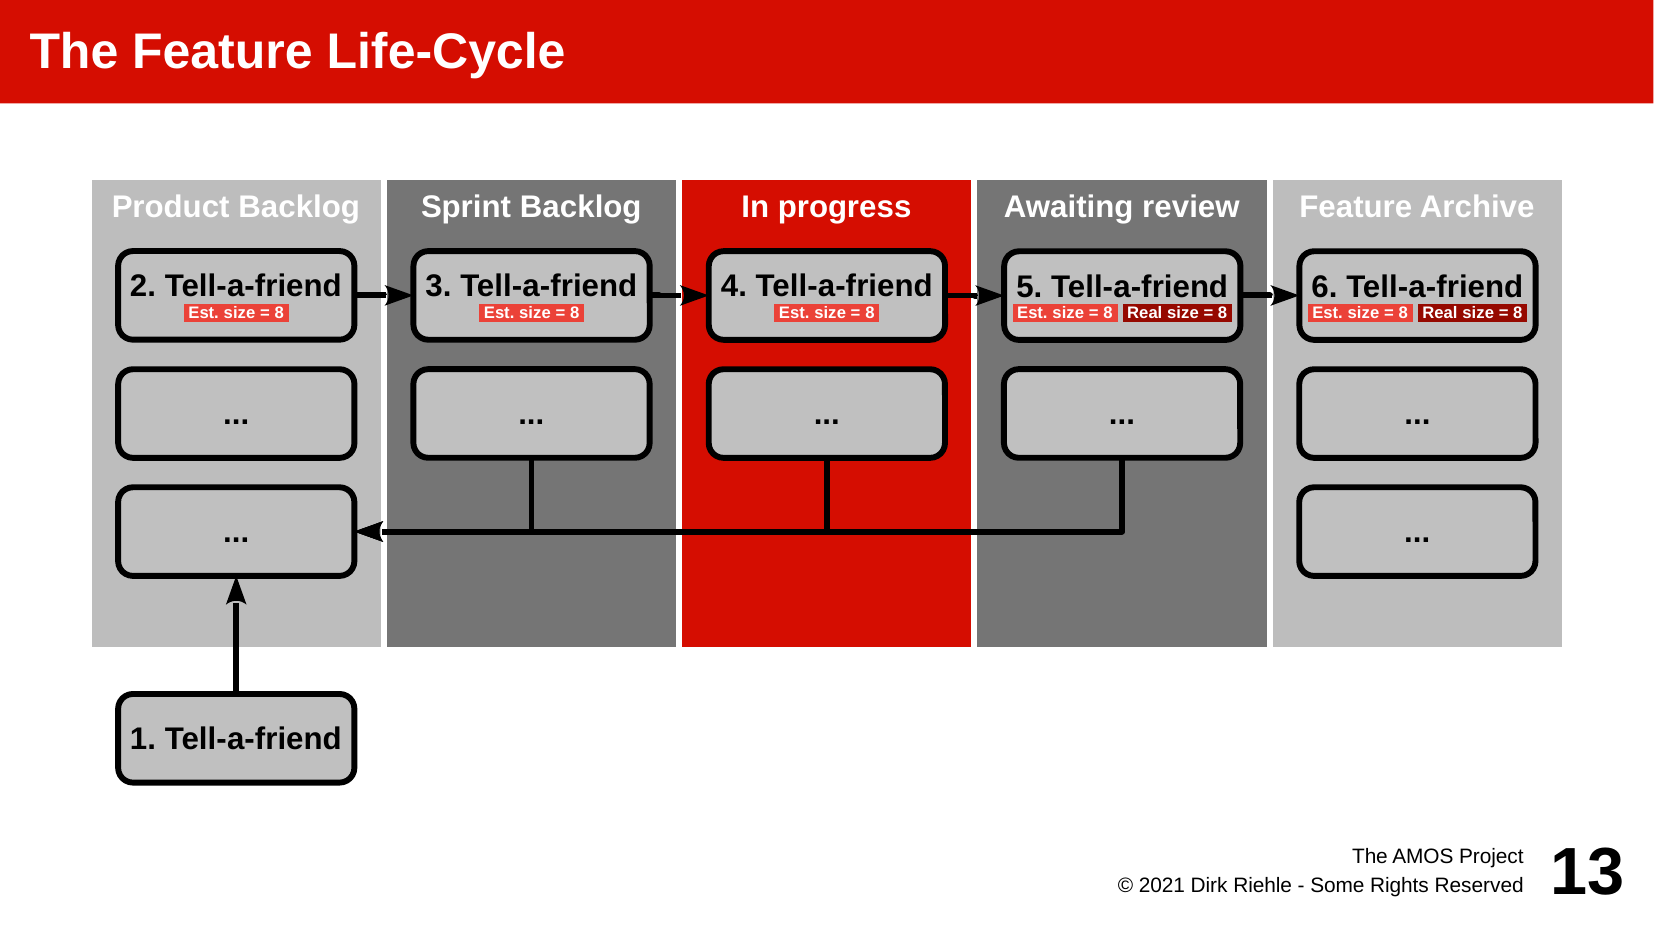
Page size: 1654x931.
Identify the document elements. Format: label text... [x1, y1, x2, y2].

text_box ... [1003, 369, 1241, 458]
text_box Sprint Backlog [383, 535, 680, 650]
text_box 4. Tell-a-friend Est. size = 8 [708, 251, 946, 340]
text_box 5. Tell-a-friend Est. size = 8 Real size = 8 [1004, 251, 1241, 340]
text_box Sprint Backlog [383, 177, 680, 529]
text_box Product Backlog [88, 177, 383, 650]
text_box ... [118, 487, 355, 576]
text_box Feature Archive [1269, 177, 1565, 650]
text_box In progress [680, 177, 975, 294]
text_box ... [413, 369, 650, 458]
text_box 2. Tell-a-friend Est. size = 8 [118, 251, 355, 340]
title The Feature Life-Cycle [0, 0, 1654, 104]
text_box In progress [680, 535, 975, 650]
text_box Awaiting review [975, 177, 1269, 295]
text_box In progress [680, 297, 975, 529]
text_box ... [1299, 487, 1536, 576]
text_box ... [708, 369, 946, 458]
text_box ... [118, 369, 355, 458]
text_box 1. Tell-a-friend [118, 693, 355, 783]
text_box 6. Tell-a-friend Est. size = 8 Real size = 8 [1299, 251, 1536, 340]
text_box 3. Tell-a-friend Est. size = 8 [413, 251, 650, 340]
text_box ... [1299, 369, 1536, 458]
text_box Awaiting review [975, 296, 1269, 650]
